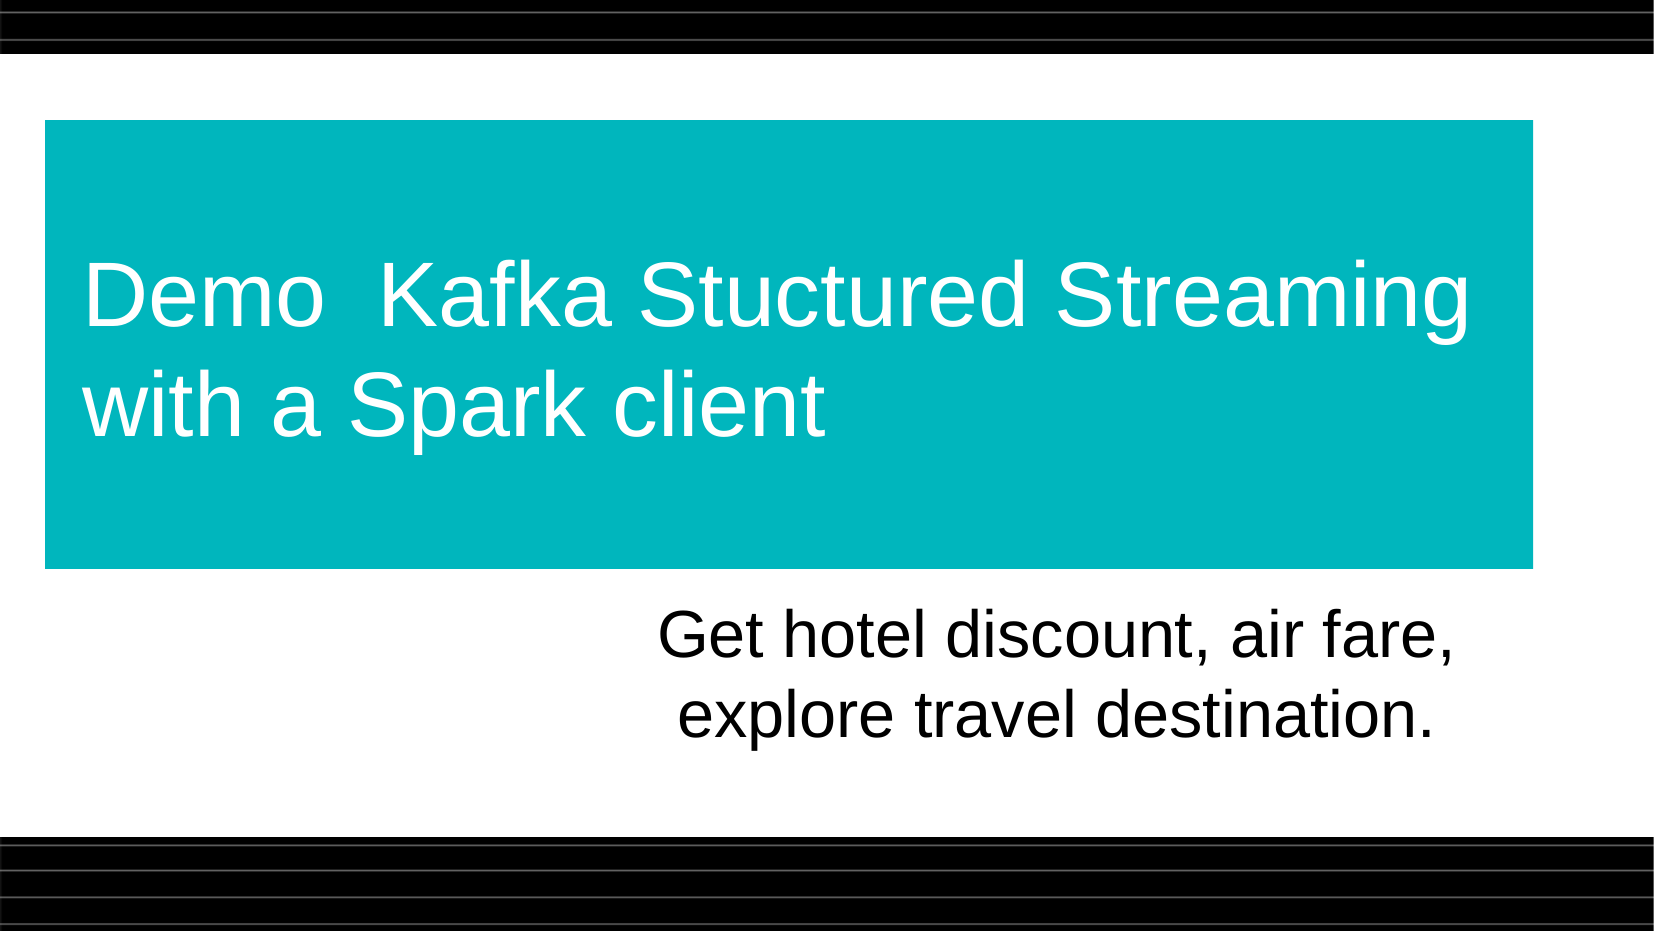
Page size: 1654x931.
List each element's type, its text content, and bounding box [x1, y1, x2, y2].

title Demo Kafka Stuctured Streaming with a Spark client [45, 120, 1534, 569]
subtitle Get hotel discount, air fare, explore travel destination. [625, 590, 1489, 804]
